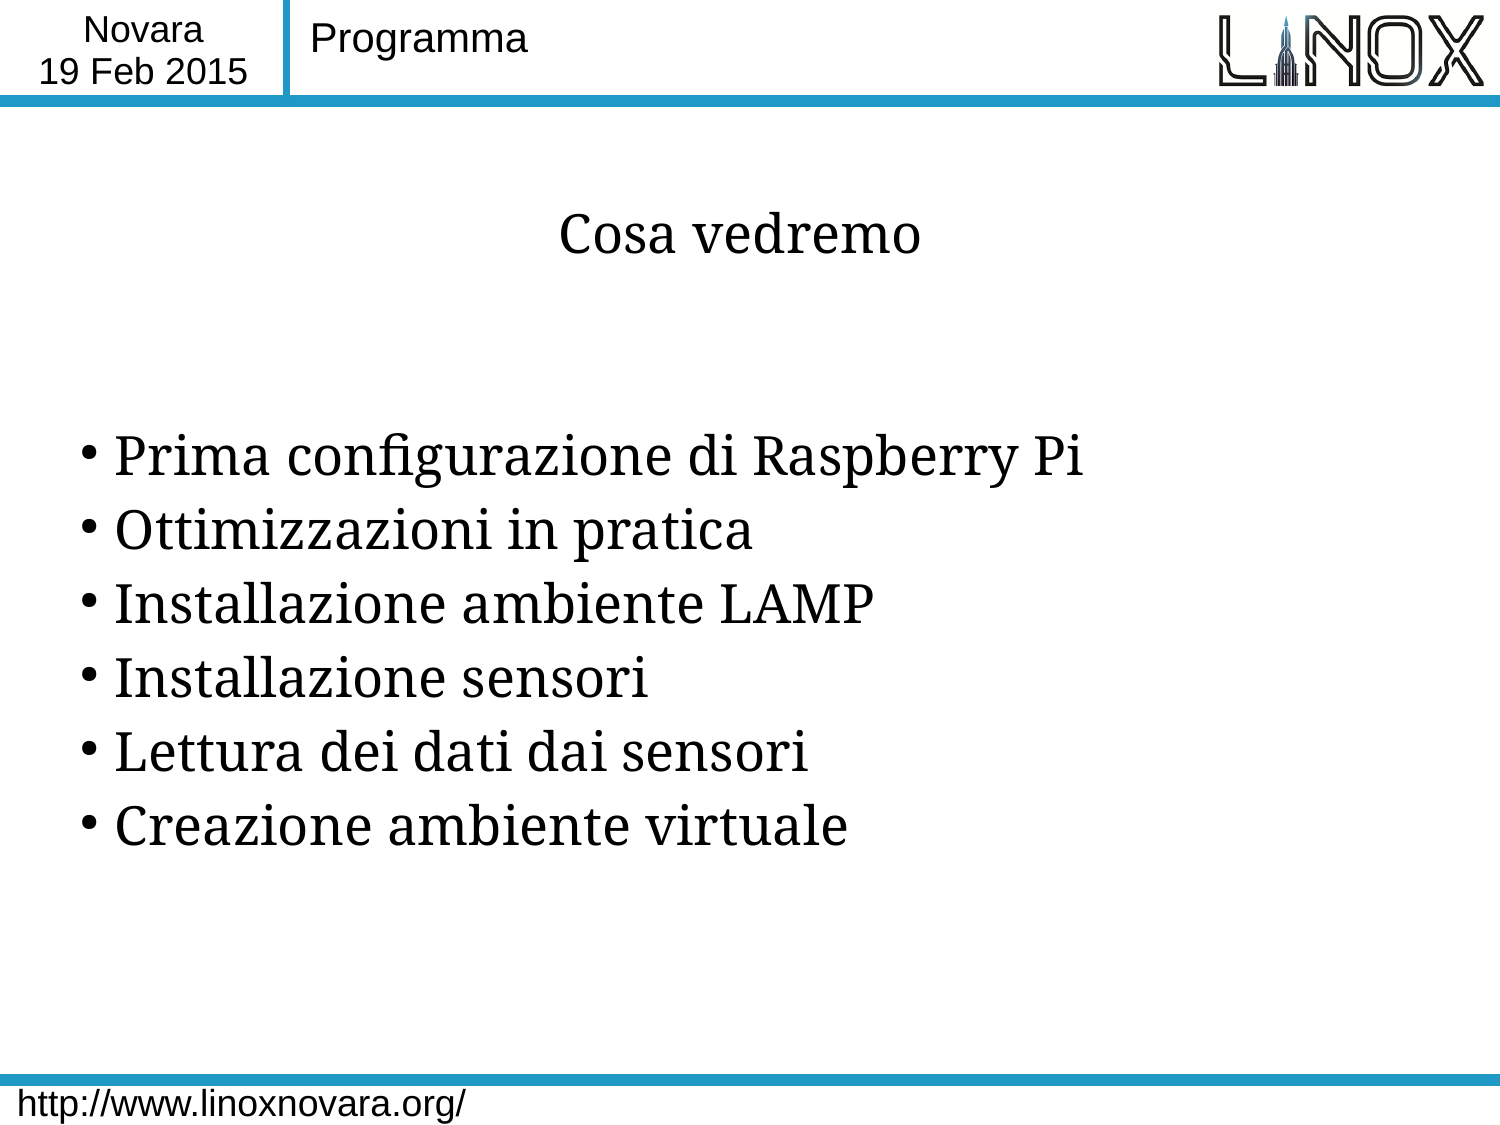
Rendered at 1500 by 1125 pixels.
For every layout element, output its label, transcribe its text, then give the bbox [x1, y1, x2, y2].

picture [0, 1074, 1500, 1086]
text_box Cosa vedremo Prima configurazione di Raspberry Pi Ottimizzazioni in pratica Installazione ambiente LAMP Installazione sensori Lettura dei dati dai sensori Creazione ambiente virtuale [64, 187, 1418, 922]
picture [0, 0, 1500, 107]
list Programma [295, 7, 1321, 83]
